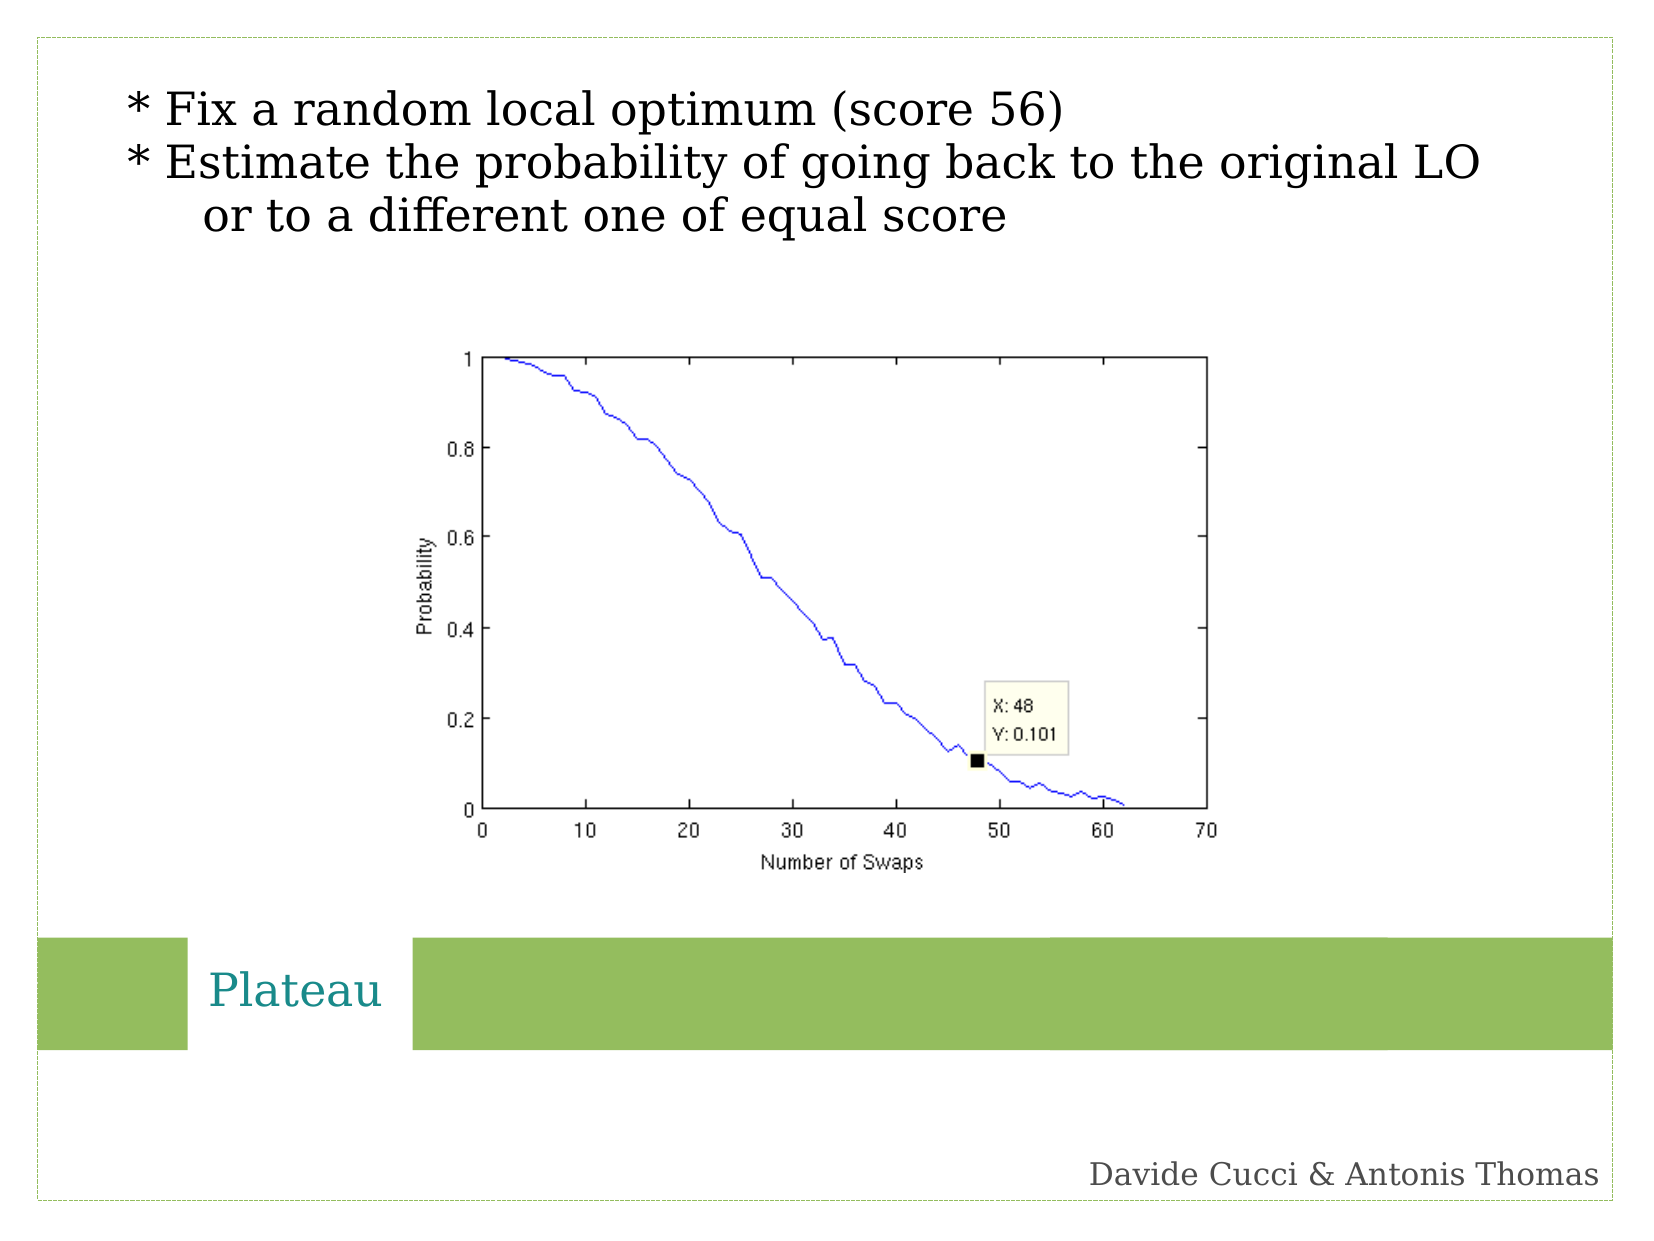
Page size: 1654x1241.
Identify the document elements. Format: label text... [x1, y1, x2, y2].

text_box [412, 937, 1613, 1051]
text_box Davide Cucci & Antonis Thomas [1074, 1149, 1616, 1201]
text_box * Fix a random local optimum (score 56) * Estimate the probability of going back to the original LO or to a different one of equal score [112, 75, 1538, 250]
picture [360, 315, 1295, 873]
text_box [37, 937, 188, 1051]
text_box Plateau [193, 956, 399, 1025]
